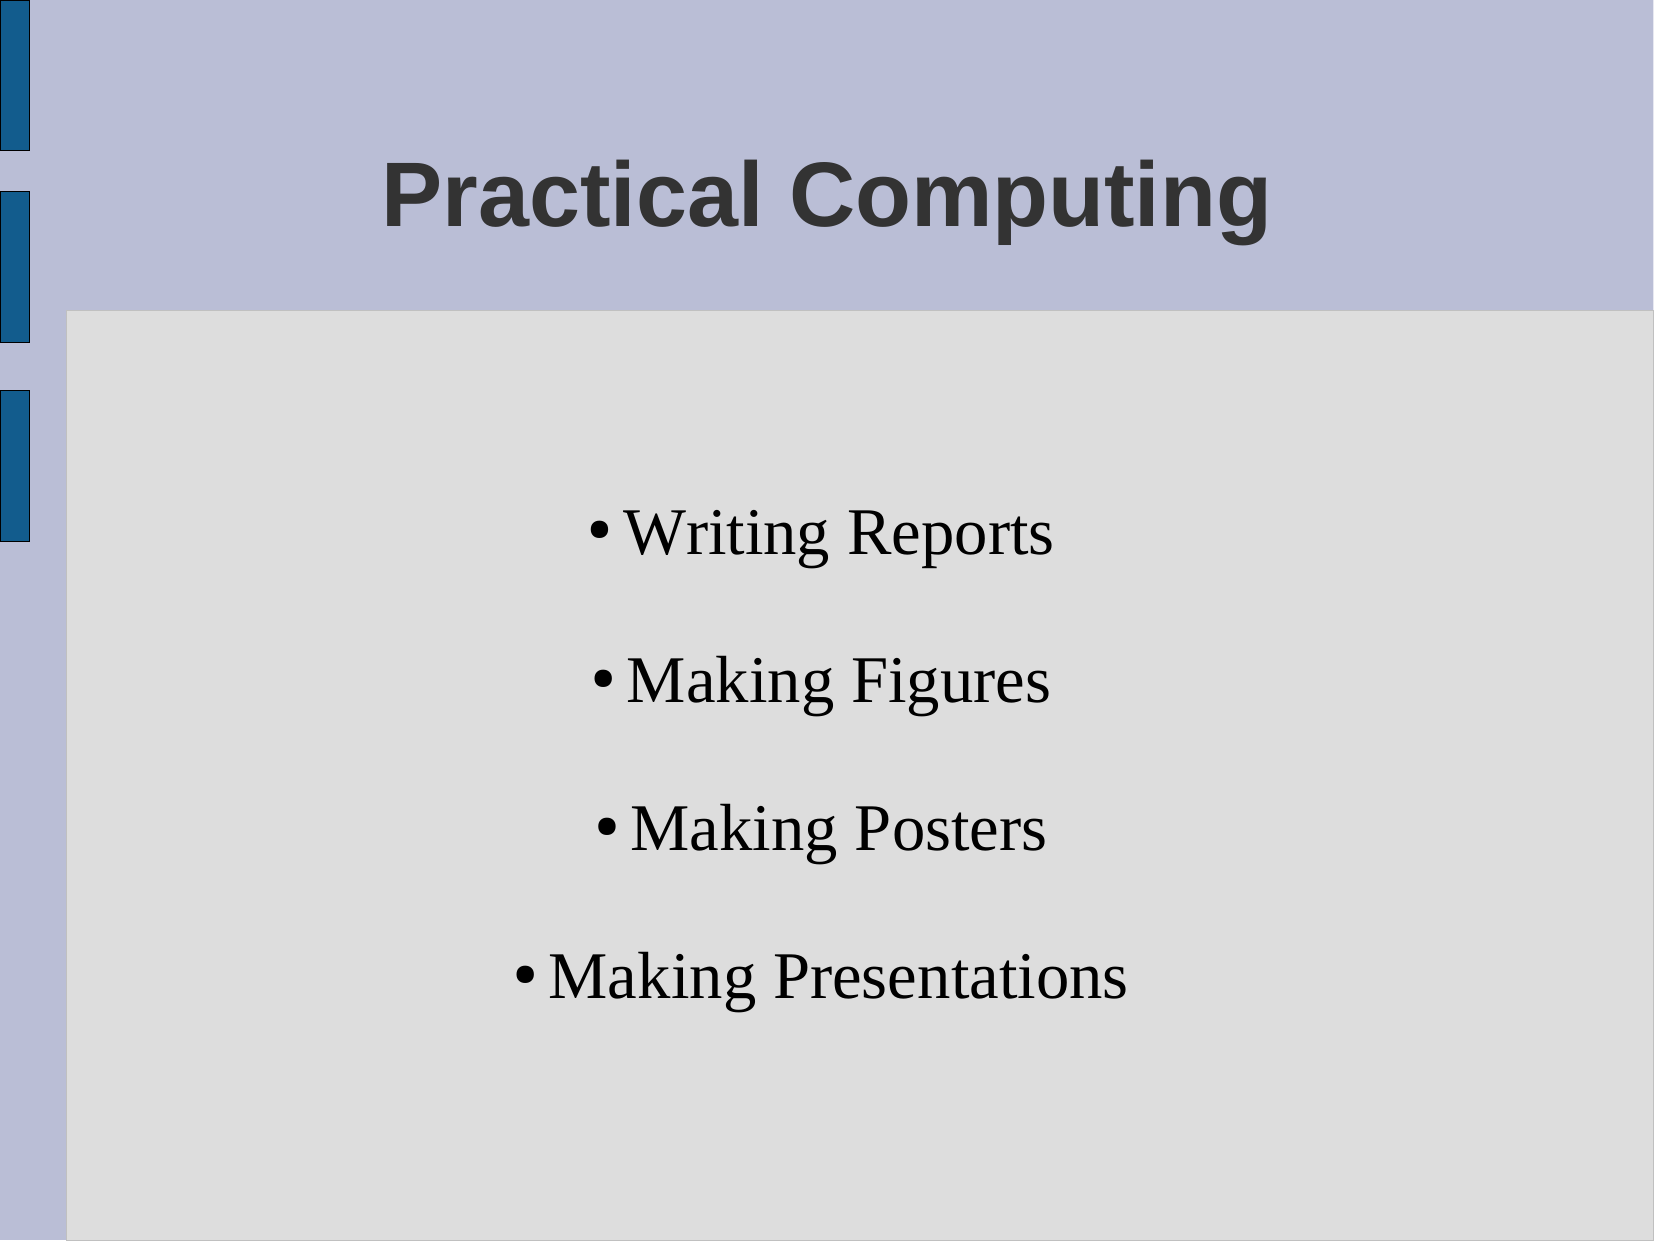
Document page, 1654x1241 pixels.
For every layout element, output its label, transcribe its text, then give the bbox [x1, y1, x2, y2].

subtitle Writing Reports Making Figures Making Posters Making Presentations [121, 352, 1534, 1156]
title Practical Computing [121, 98, 1534, 291]
